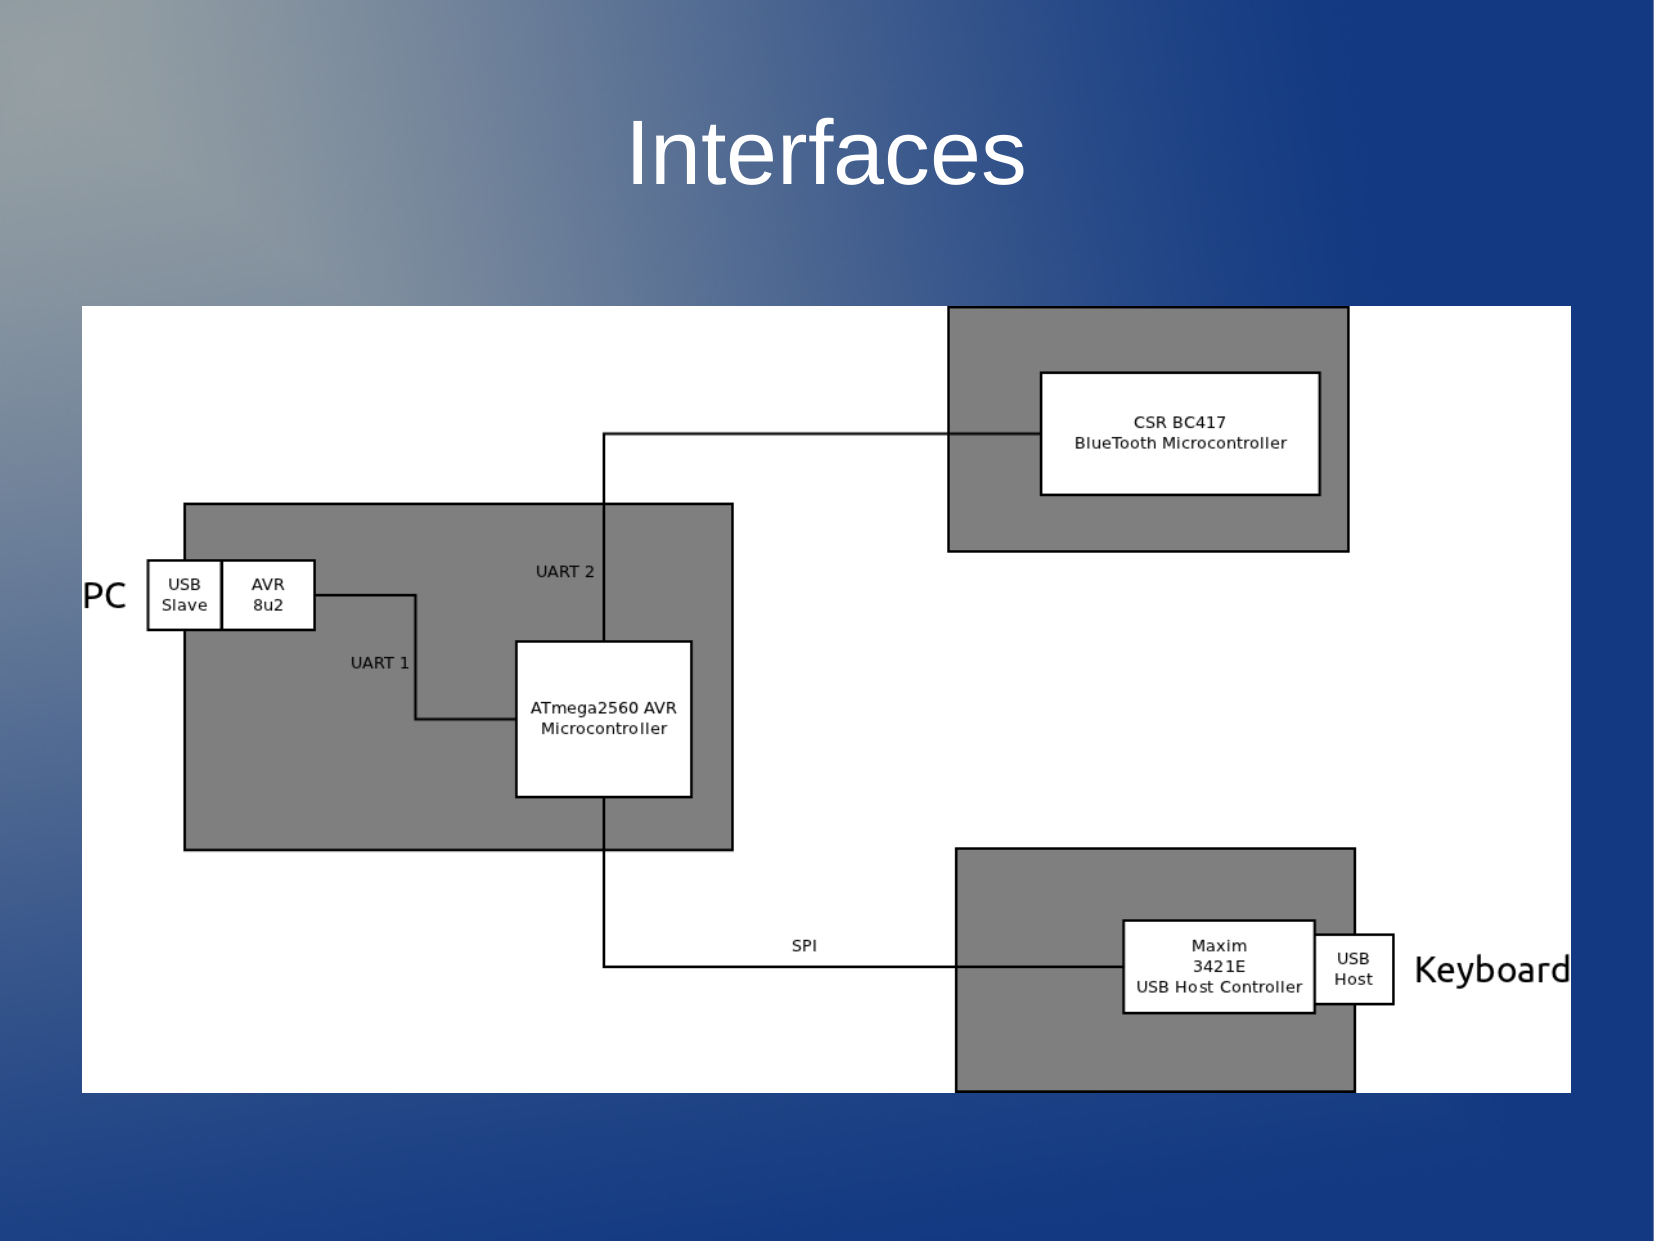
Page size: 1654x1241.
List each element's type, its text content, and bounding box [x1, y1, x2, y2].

picture [0, 0, 1654, 1241]
title Interfaces [82, 49, 1571, 257]
